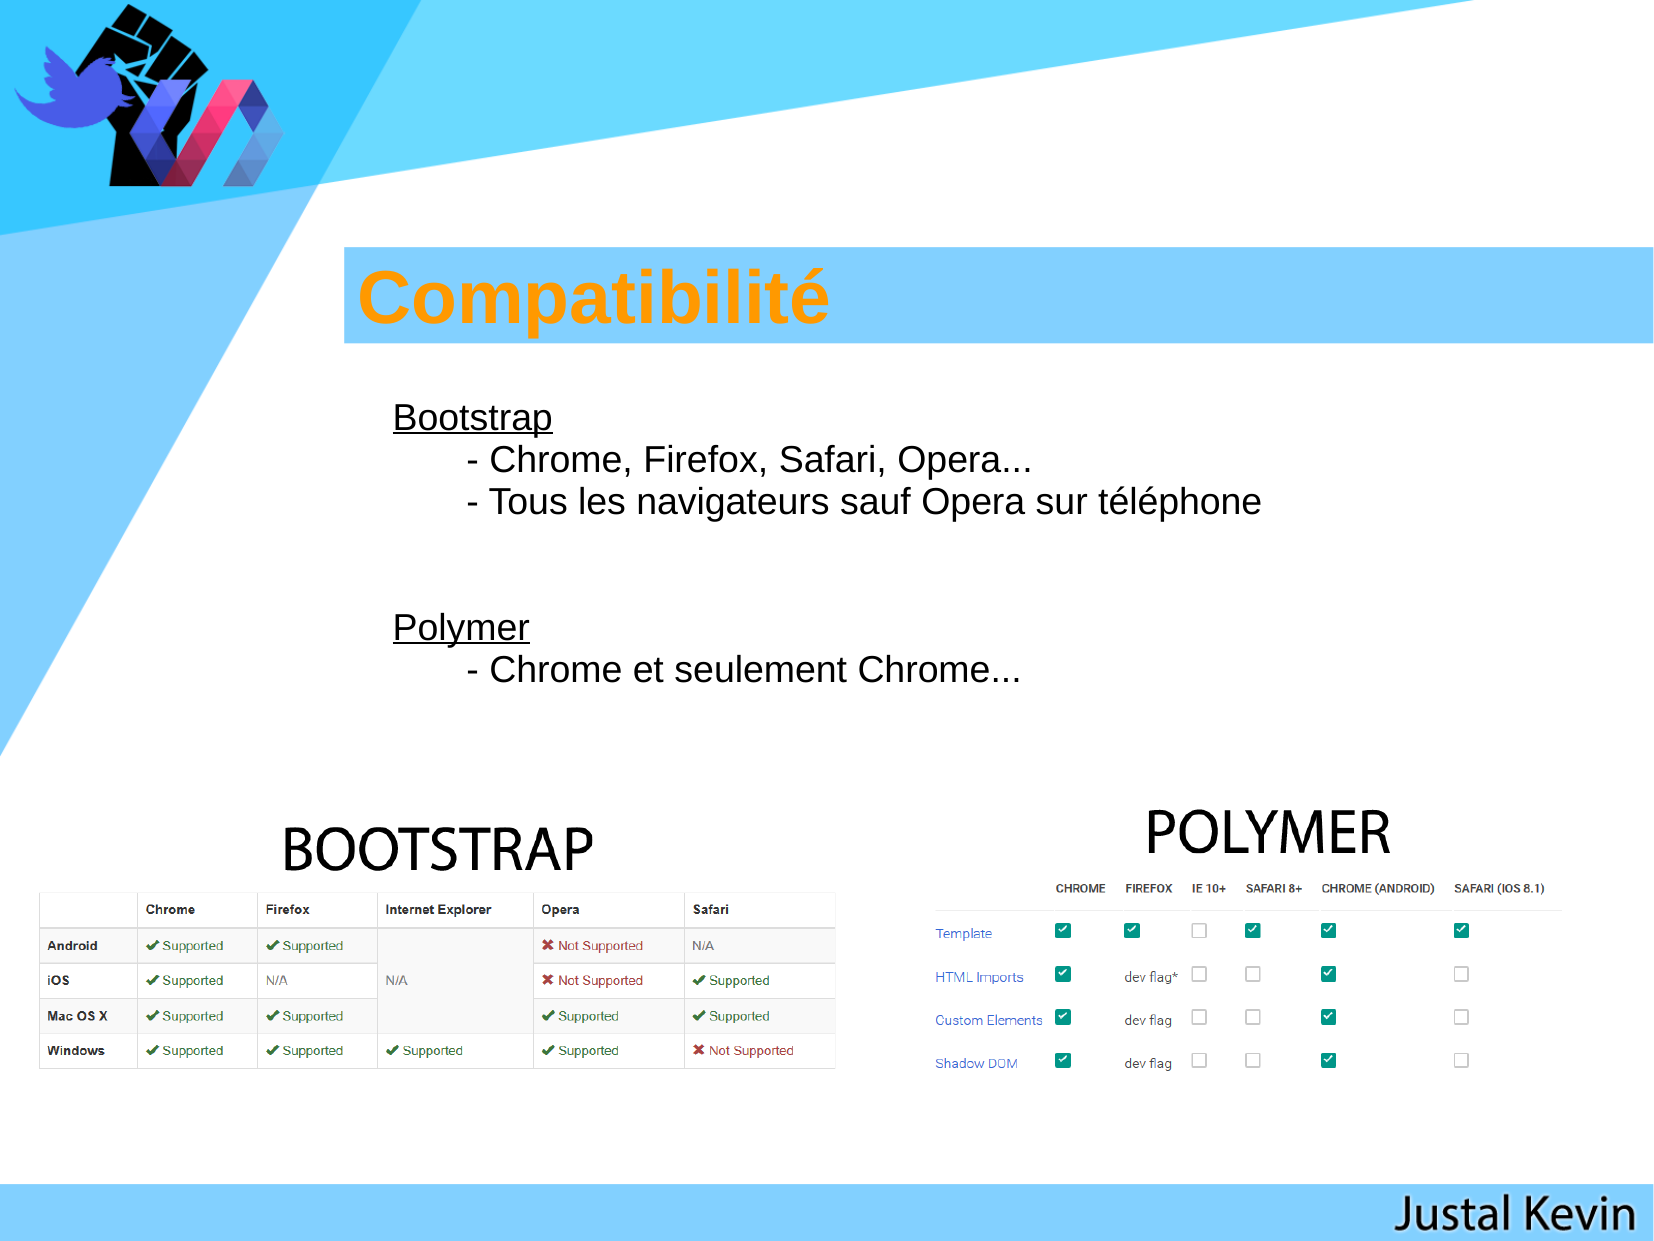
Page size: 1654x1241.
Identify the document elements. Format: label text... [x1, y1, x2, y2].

text_box Bootstrap - Chrome, Firefox, Safari, Opera... - Tous les navigateurs sauf Opera sur téléphone Polymer - Chrome et seulement Chrome... [377, 346, 1619, 699]
picture [0, 0, 1654, 1241]
text_box Compatibilité [342, 248, 1654, 347]
